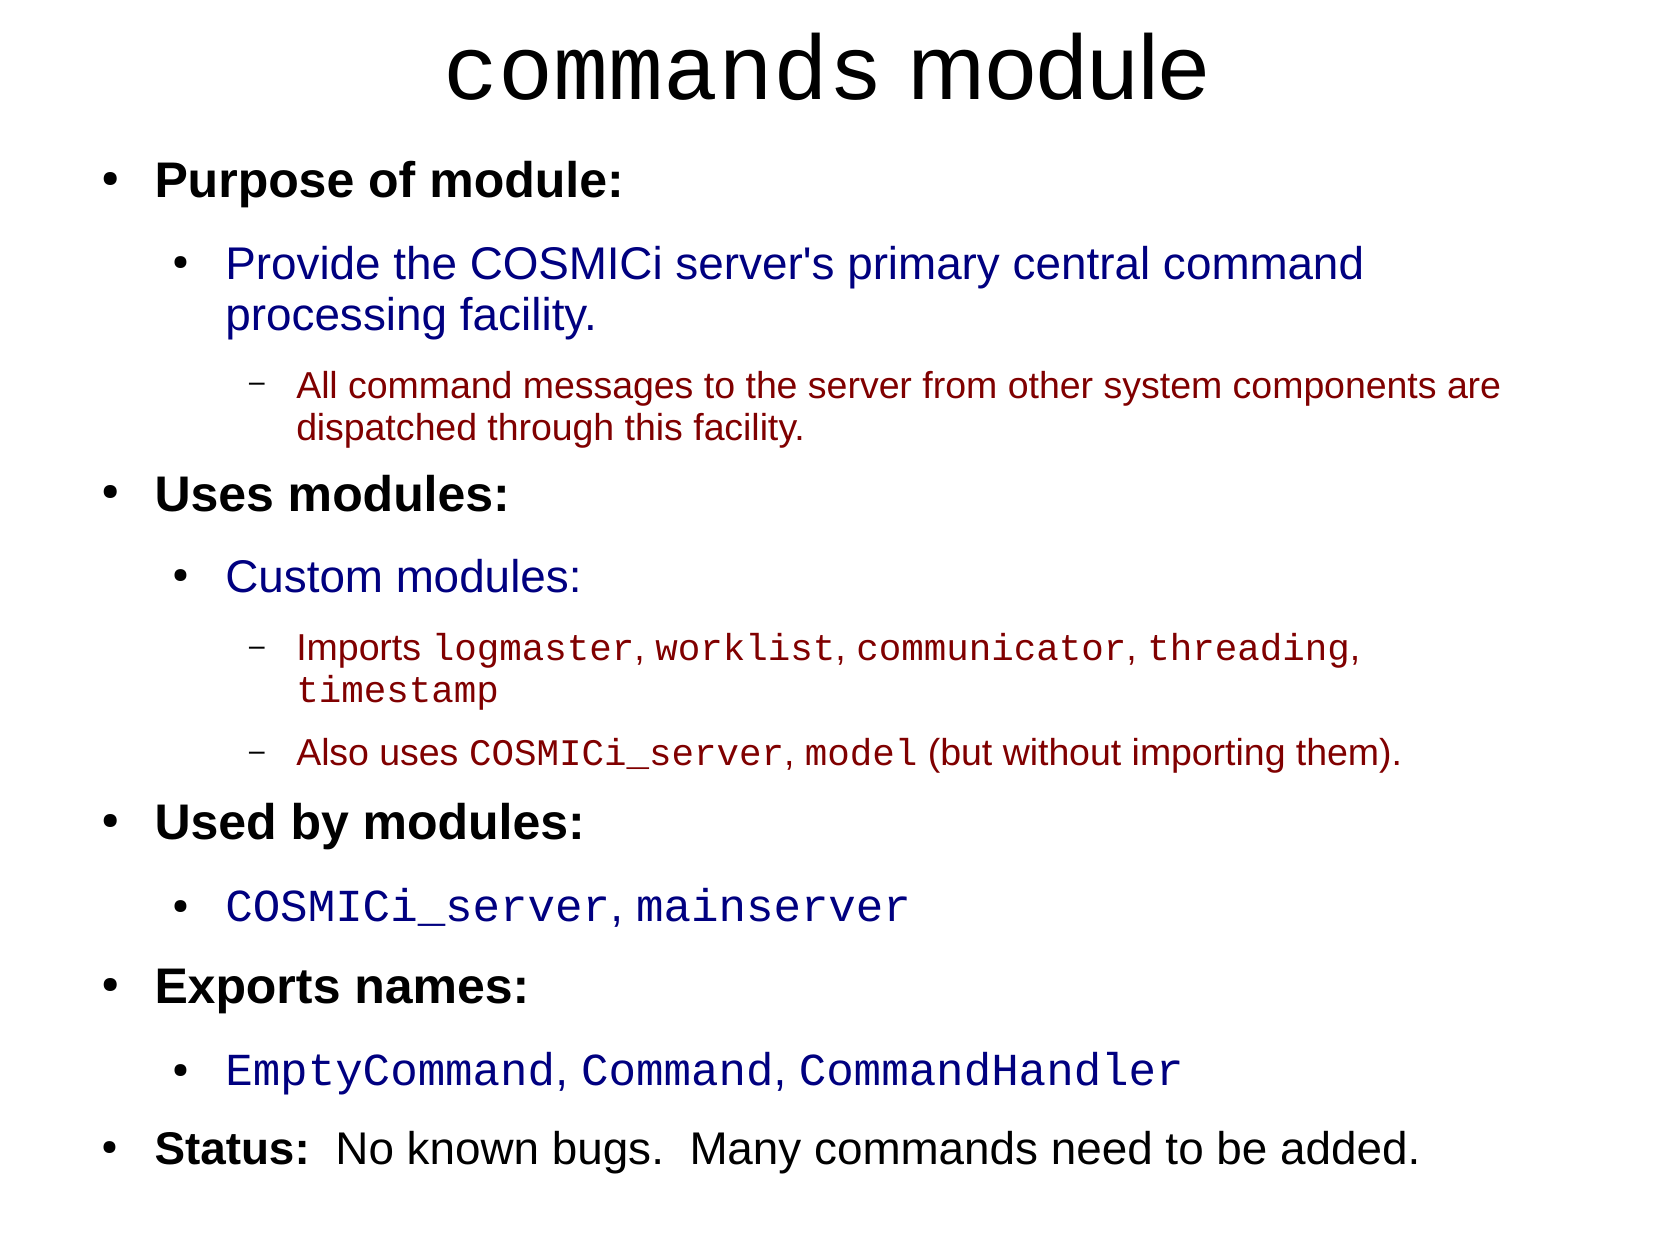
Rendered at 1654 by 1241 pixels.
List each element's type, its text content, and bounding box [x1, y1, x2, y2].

title commands module [82, 16, 1571, 127]
list Purpose of module: Provide the COSMICi server's primary central command processing facility. All command messages to the server from other system components are dispatched through this facility. Uses modules: Custom modules: Imports logmaster, worklist, communicator, threading, timestamp Also uses COSMICi_server, model (but without importing them). Used by modules: COSMICi_server, mainserver Exports names: EmptyCommand, Command, CommandHandler Status: No known bugs. Many commands need to be added. [83, 152, 1572, 1172]
